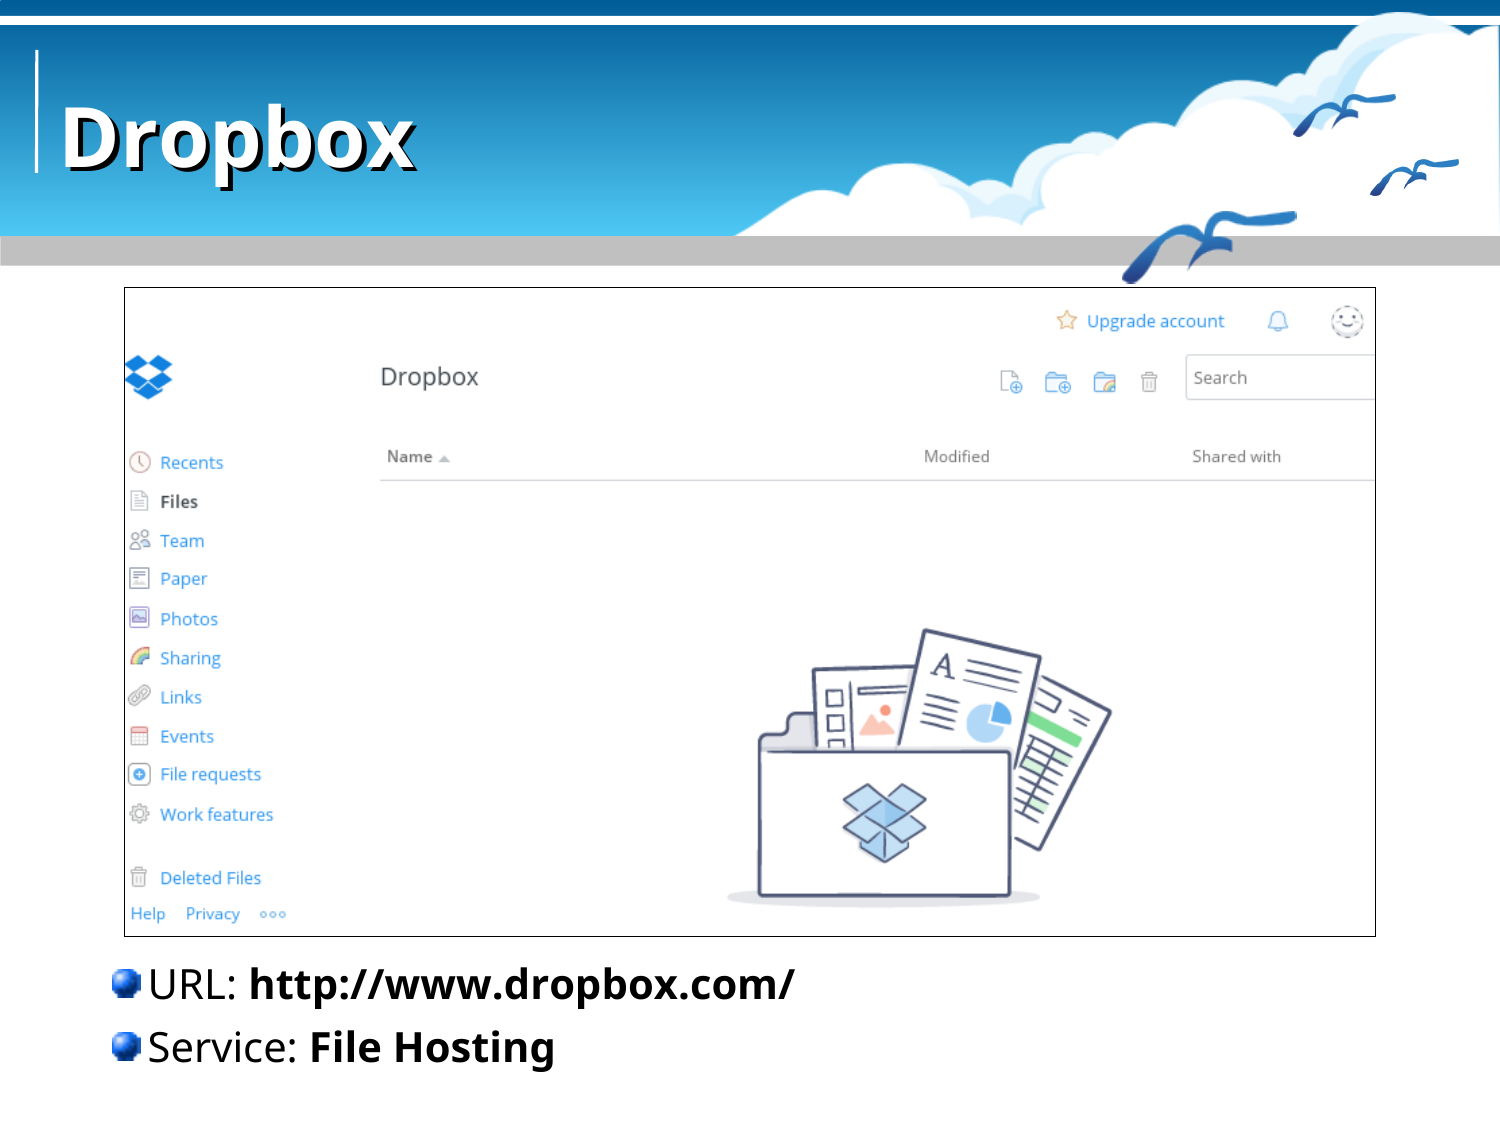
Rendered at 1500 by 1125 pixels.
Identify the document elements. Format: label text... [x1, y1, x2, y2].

text_box URL: http://www.dropbox.com/ Service: File Hosting [97, 947, 1422, 1053]
picture [112, 1053, 141, 1061]
picture [124, 287, 1376, 937]
picture [730, 12, 1500, 284]
title Dropbox [59, 86, 1465, 186]
